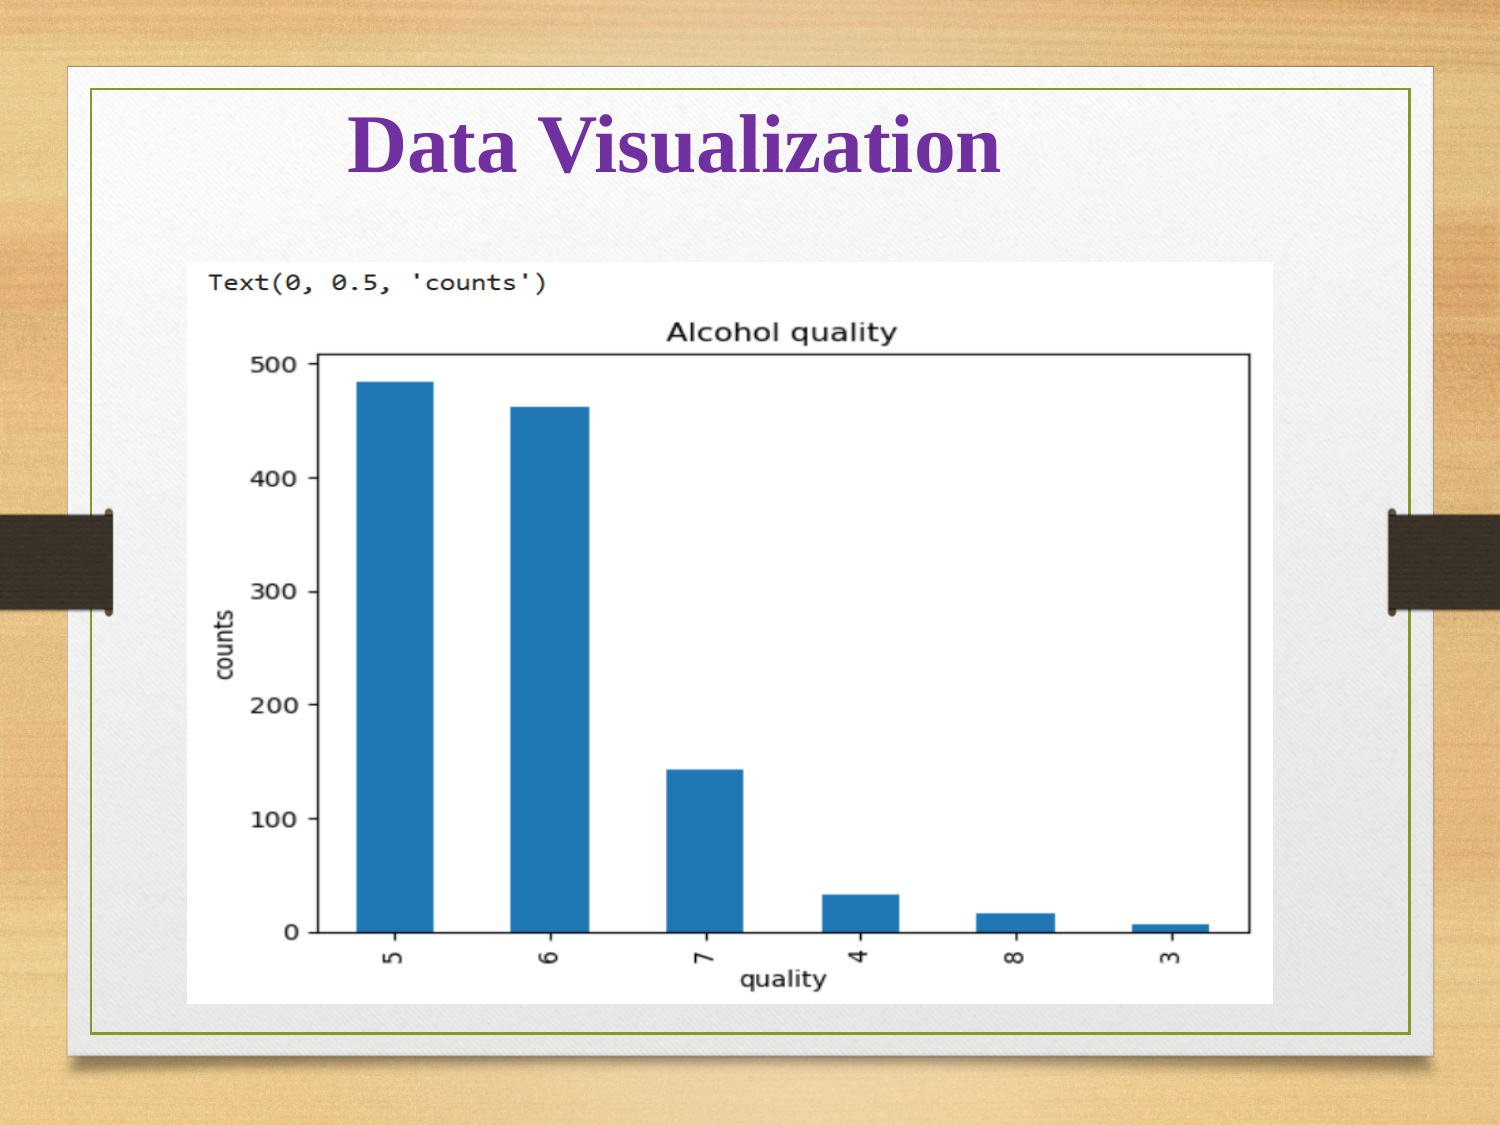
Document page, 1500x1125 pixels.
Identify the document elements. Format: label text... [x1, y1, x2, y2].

title Data Visualization [0, 45, 1351, 233]
picture [0, 0, 1500, 1125]
